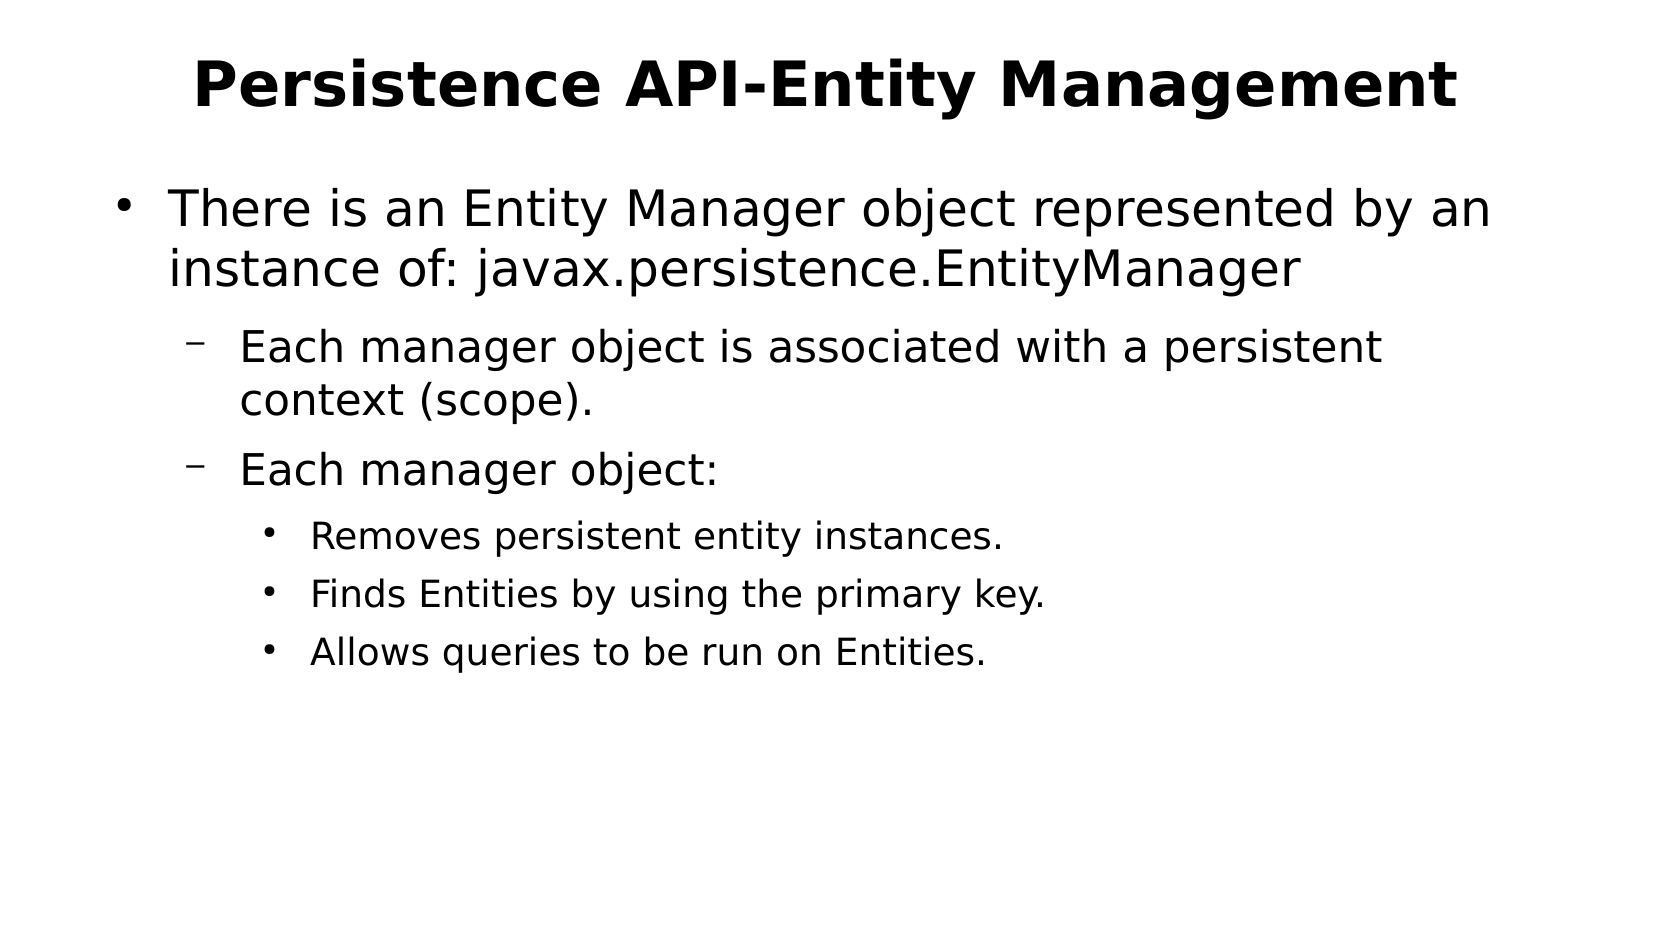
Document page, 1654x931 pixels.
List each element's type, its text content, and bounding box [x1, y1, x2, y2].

title Persistence API-Entity Management [82, 36, 1571, 147]
list There is an Entity Manager object represented by an instance of: javax.persistence.EntityManager Each manager object is associated with a persistent context (scope). Each manager object: Removes persistent entity instances. Finds Entities by using the primary key. Allows queries to be run on Entities. [82, 168, 1538, 889]
